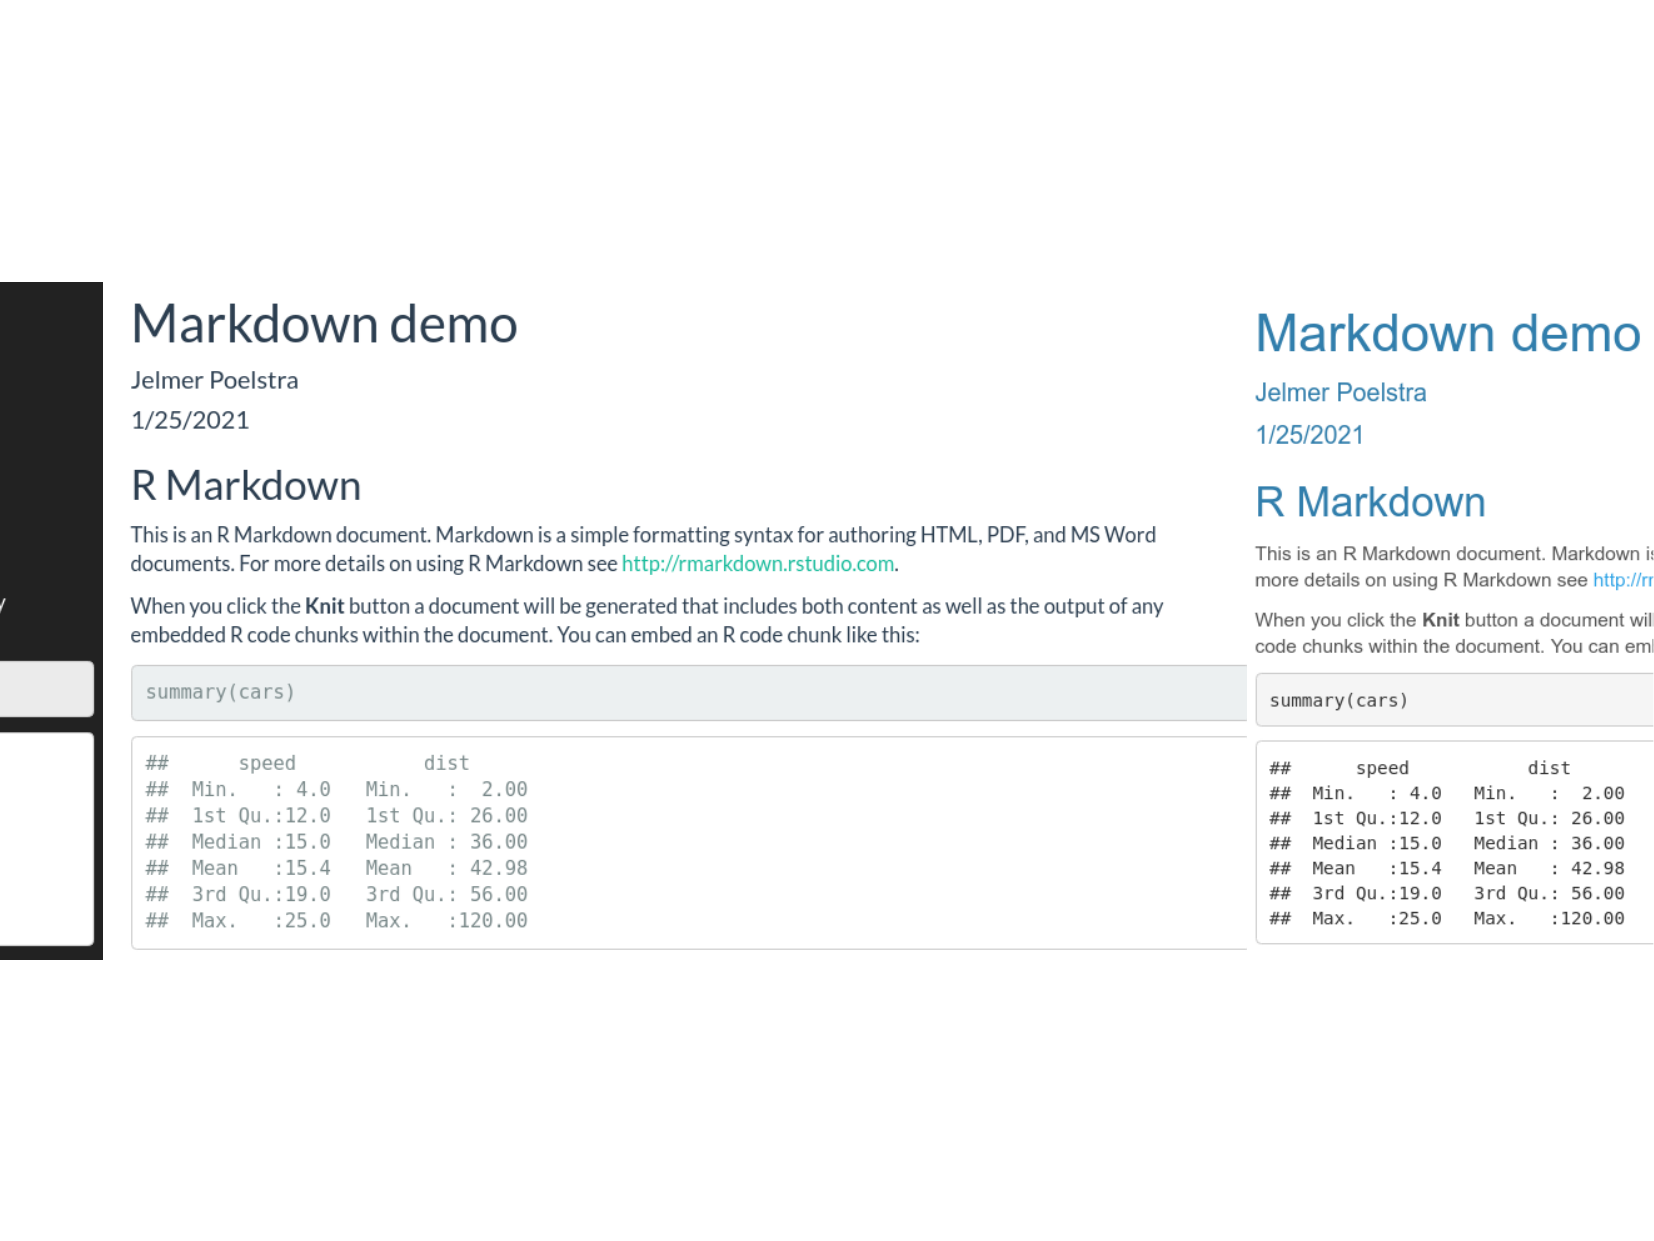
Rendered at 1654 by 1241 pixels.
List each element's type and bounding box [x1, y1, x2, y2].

picture [120, 290, 1654, 961]
picture [0, 282, 103, 961]
